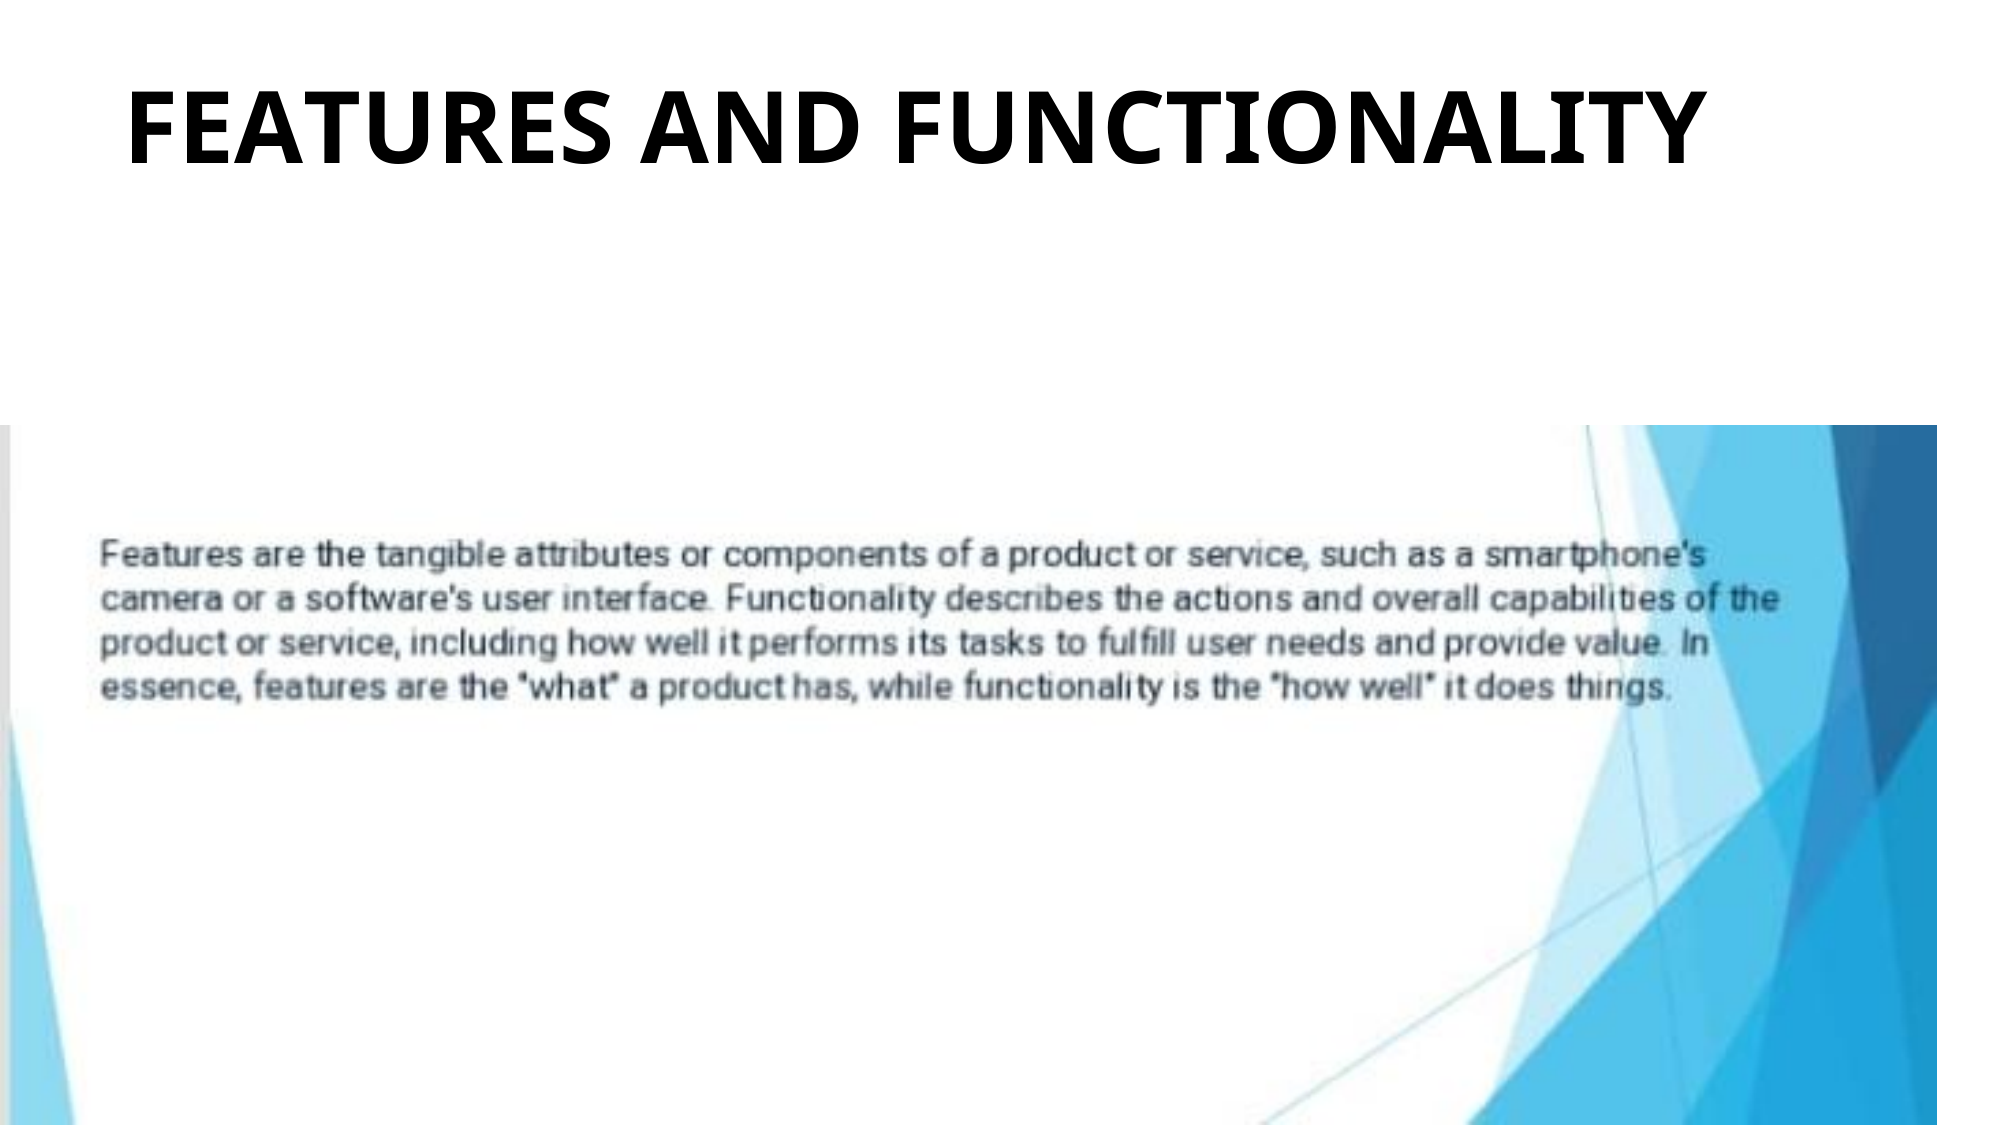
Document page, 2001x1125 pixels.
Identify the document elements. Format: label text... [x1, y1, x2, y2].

title FEATURES AND FUNCTIONALITY [123, 63, 1877, 188]
picture [0, 425, 1937, 1125]
